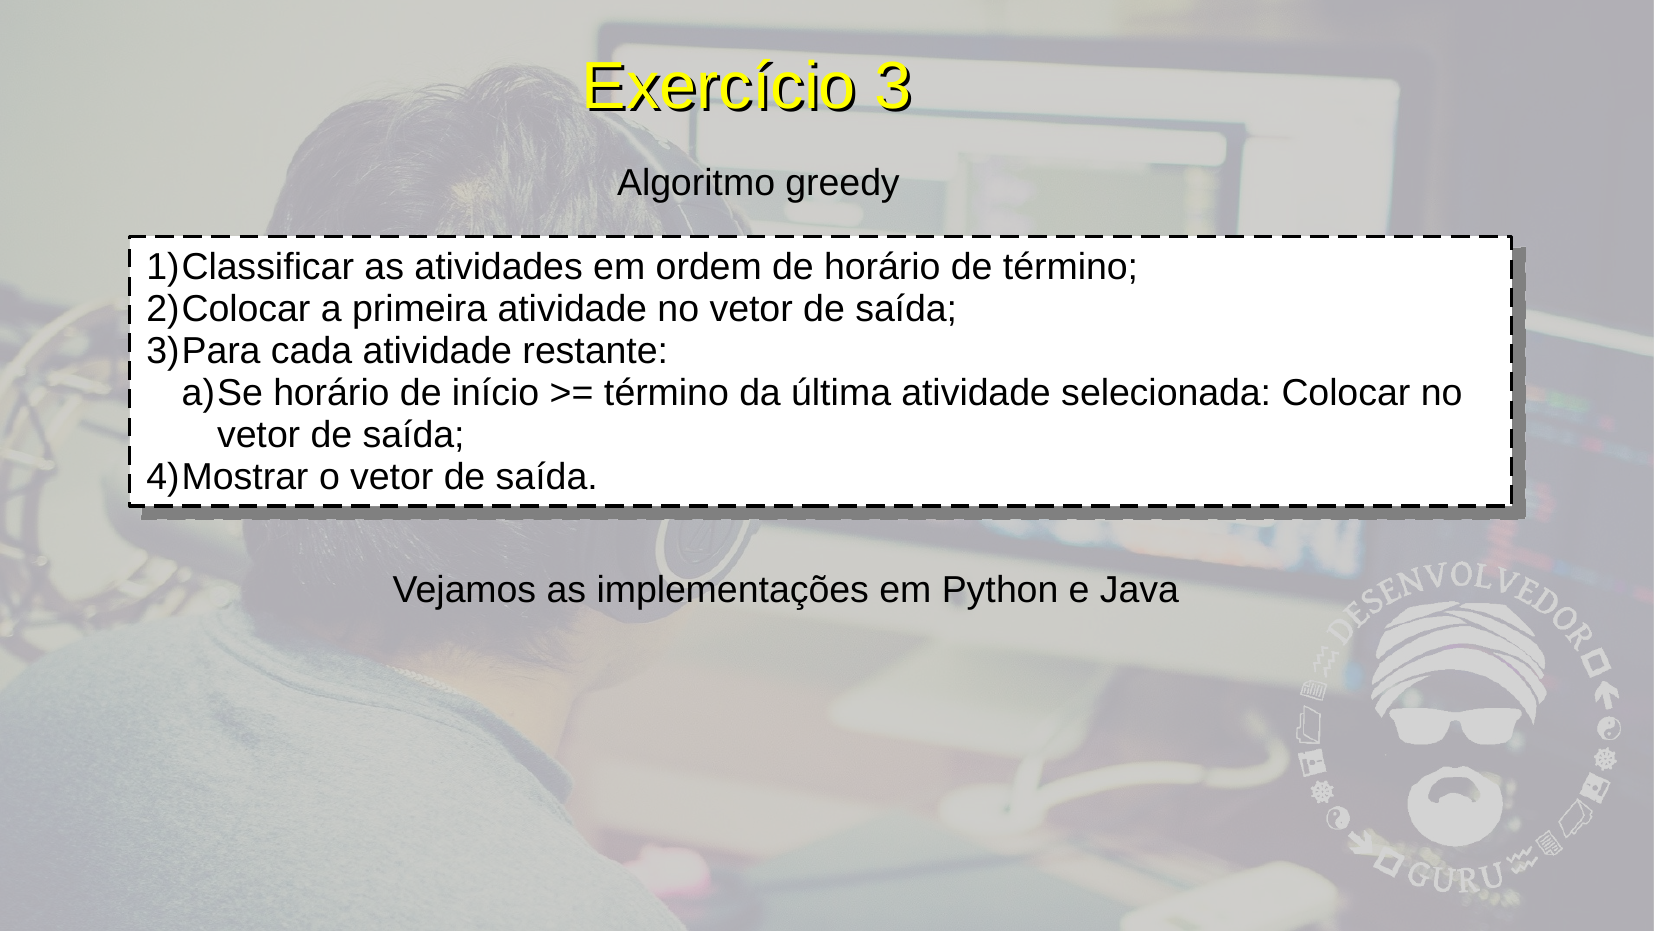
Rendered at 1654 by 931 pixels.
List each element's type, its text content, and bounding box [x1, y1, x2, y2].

text_box Classificar as atividades em ordem de horário de término; Colocar a primeira atividade no vetor de saída; Para cada atividade restante: Se horário de início >= término da última atividade selecionada: Colocar no vetor de saída; Mostrar o vetor de saída. [129, 236, 1512, 507]
text_box Exercício 3 [566, 40, 1069, 130]
text_box Algoritmo greedy [602, 153, 915, 211]
text_box Vejamos as implementações em Python e Java [377, 561, 1195, 618]
